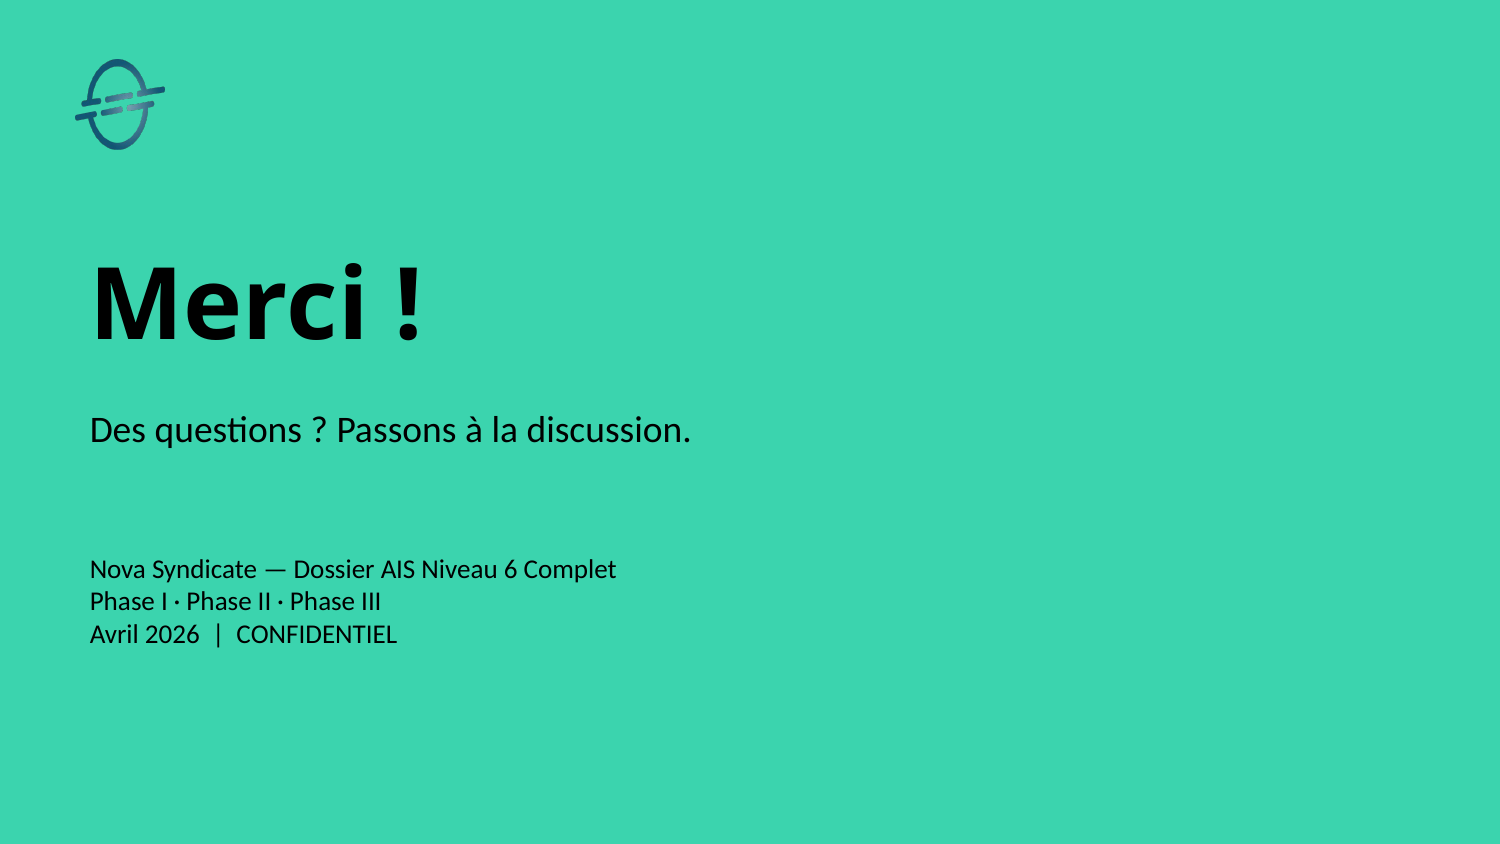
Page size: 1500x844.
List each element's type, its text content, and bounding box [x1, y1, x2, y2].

picture [75, 59, 165, 150]
text_box Nova Syndicate — Dossier AIS Niveau 6 Complet Phase I · Phase II · Phase III Avril 2026 | CONFIDENTIEL [74, 524, 825, 675]
text_box Merci ! [74, 224, 825, 375]
text_box Des questions ? Passons à la discussion. [74, 389, 825, 465]
